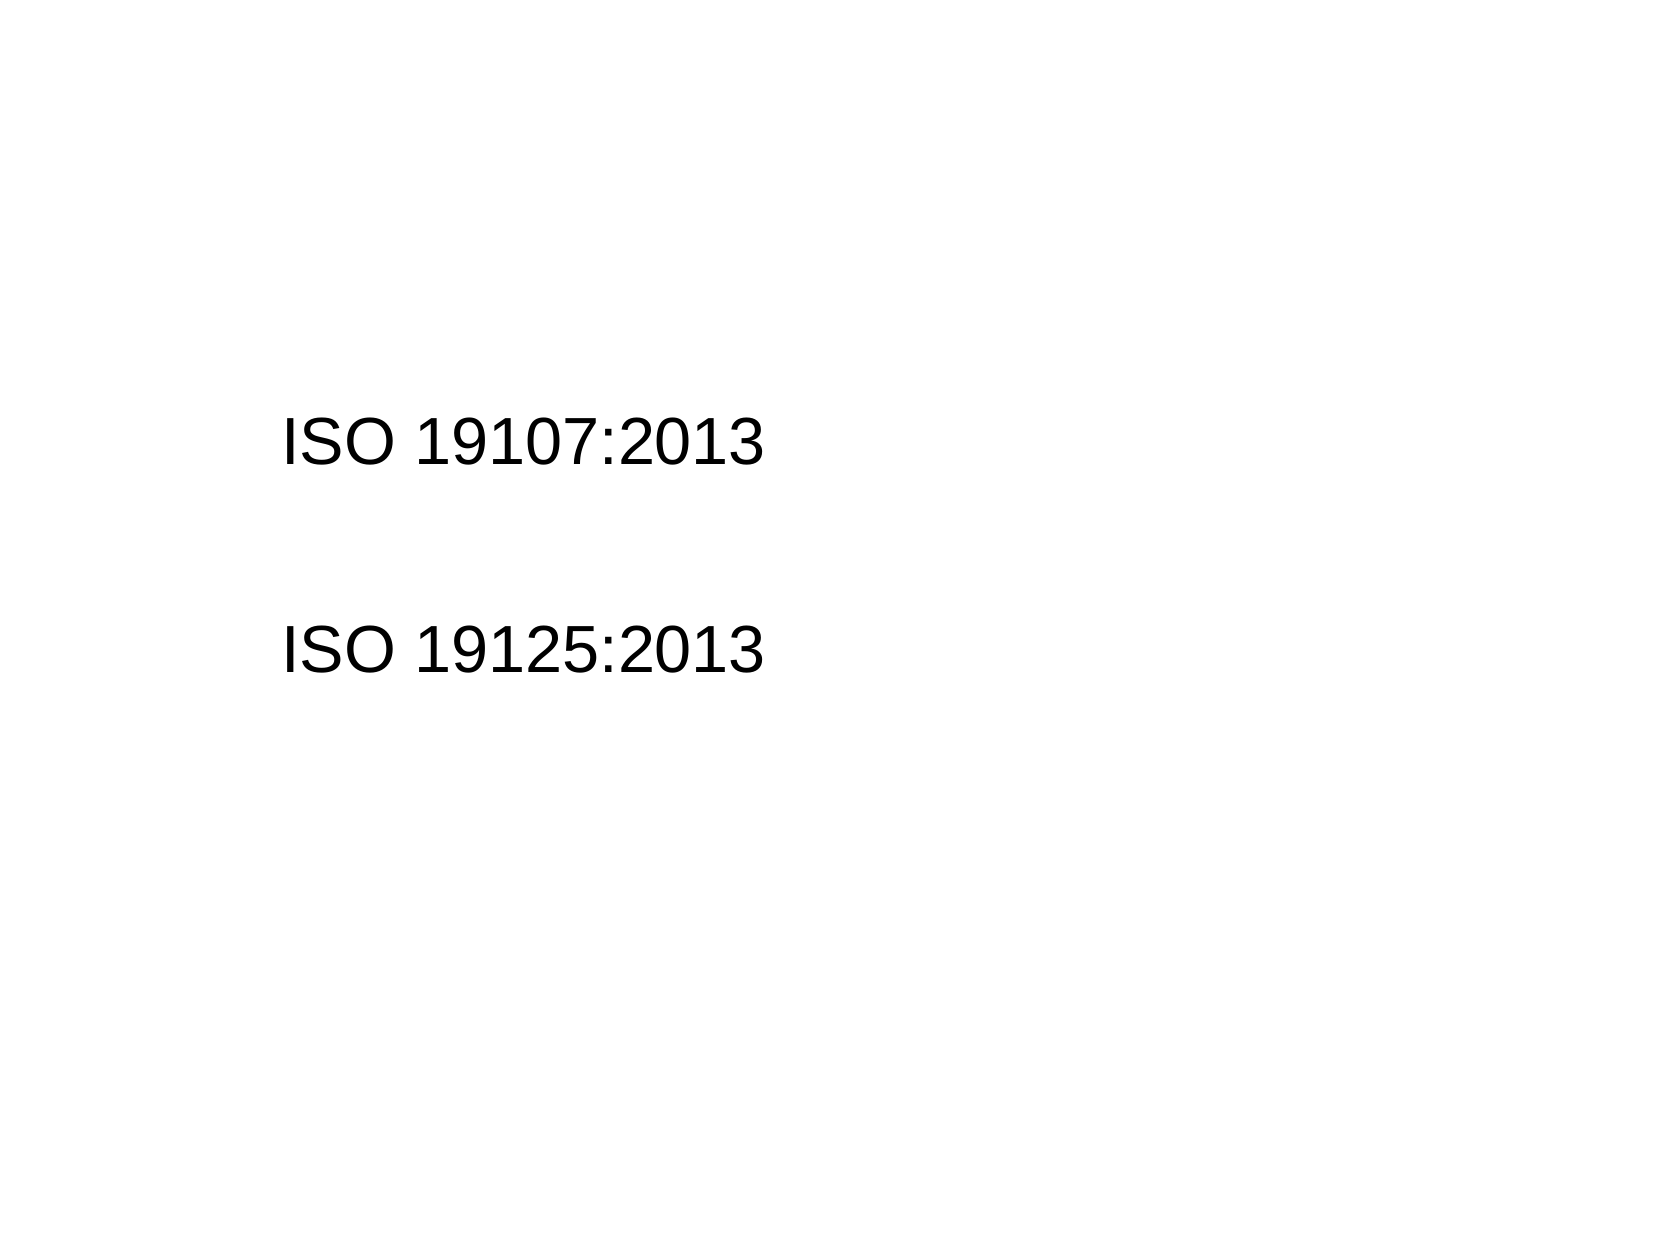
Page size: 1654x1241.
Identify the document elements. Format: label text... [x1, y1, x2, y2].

list ISO 19107:2013 ISO 19125:2013 [210, 403, 1394, 1093]
